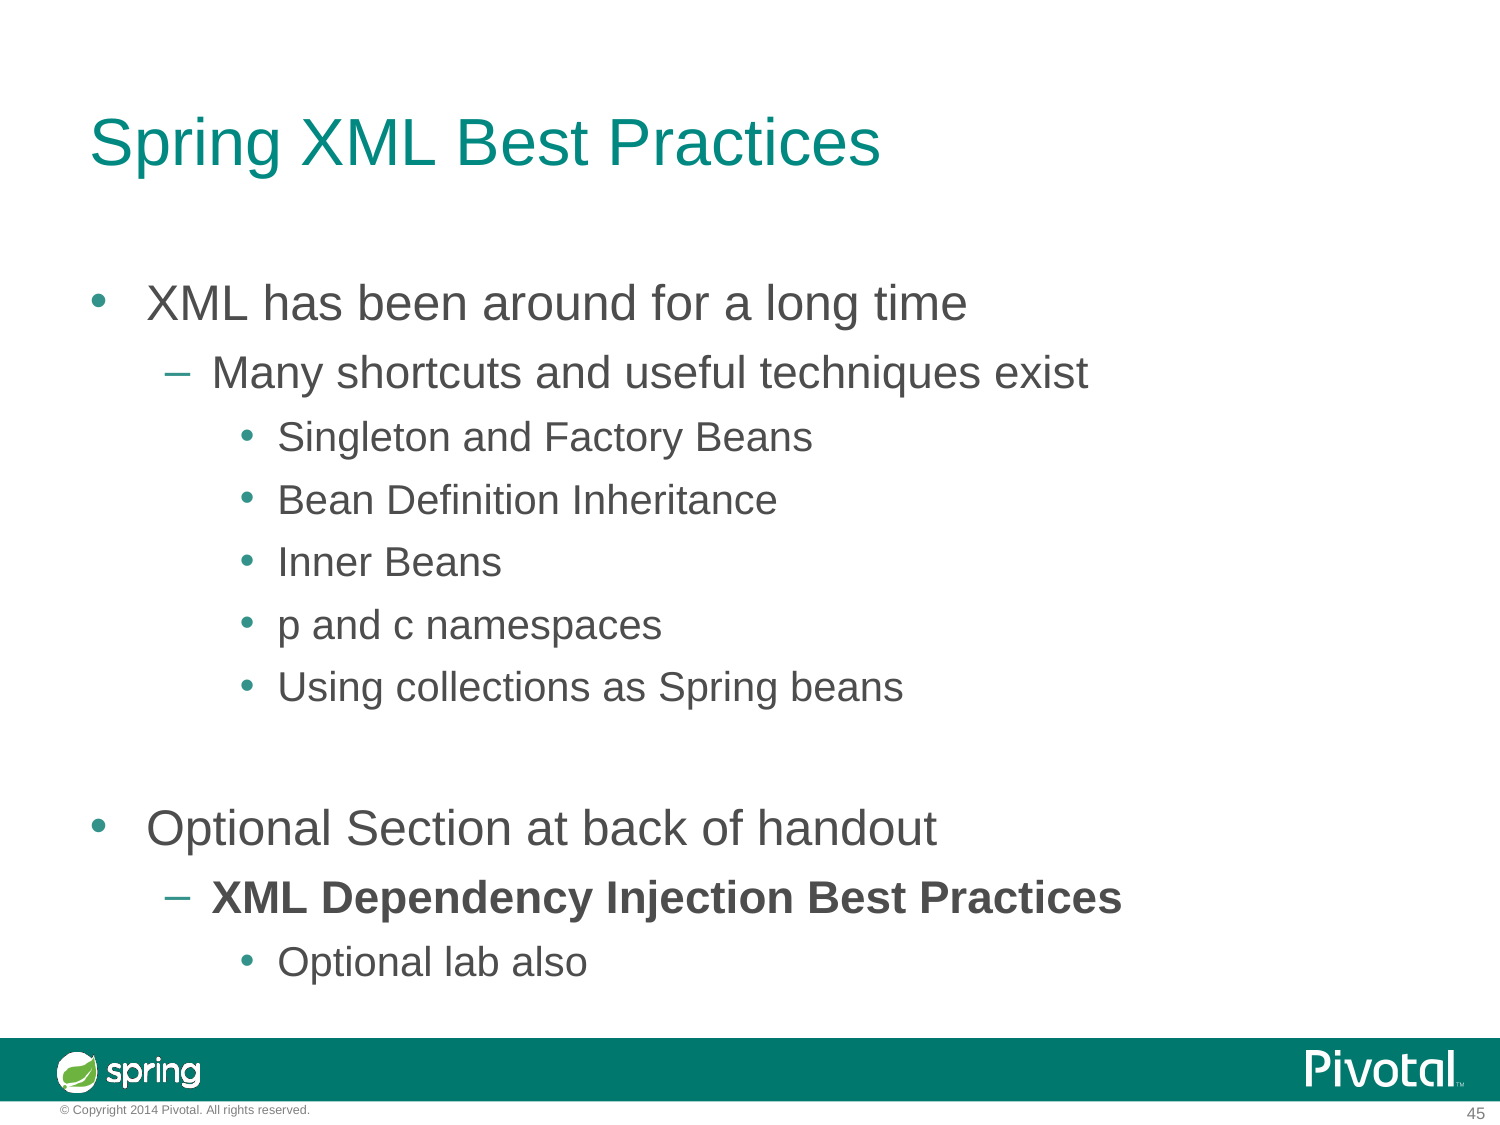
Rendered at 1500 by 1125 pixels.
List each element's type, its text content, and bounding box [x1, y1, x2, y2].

title Spring XML Best Practices [75, 45, 1426, 233]
picture [1306, 1050, 1464, 1087]
list XML has been around for a long time Many shortcuts and useful techniques exist Singleton and Factory Beans Bean Definition Inheritance Inner Beans p and c namespaces Using collections as Spring beans Optional Section at back of handout XML Dependency Injection Best Practices Optional lab also [75, 262, 1426, 1005]
picture [32, 1041, 210, 1103]
